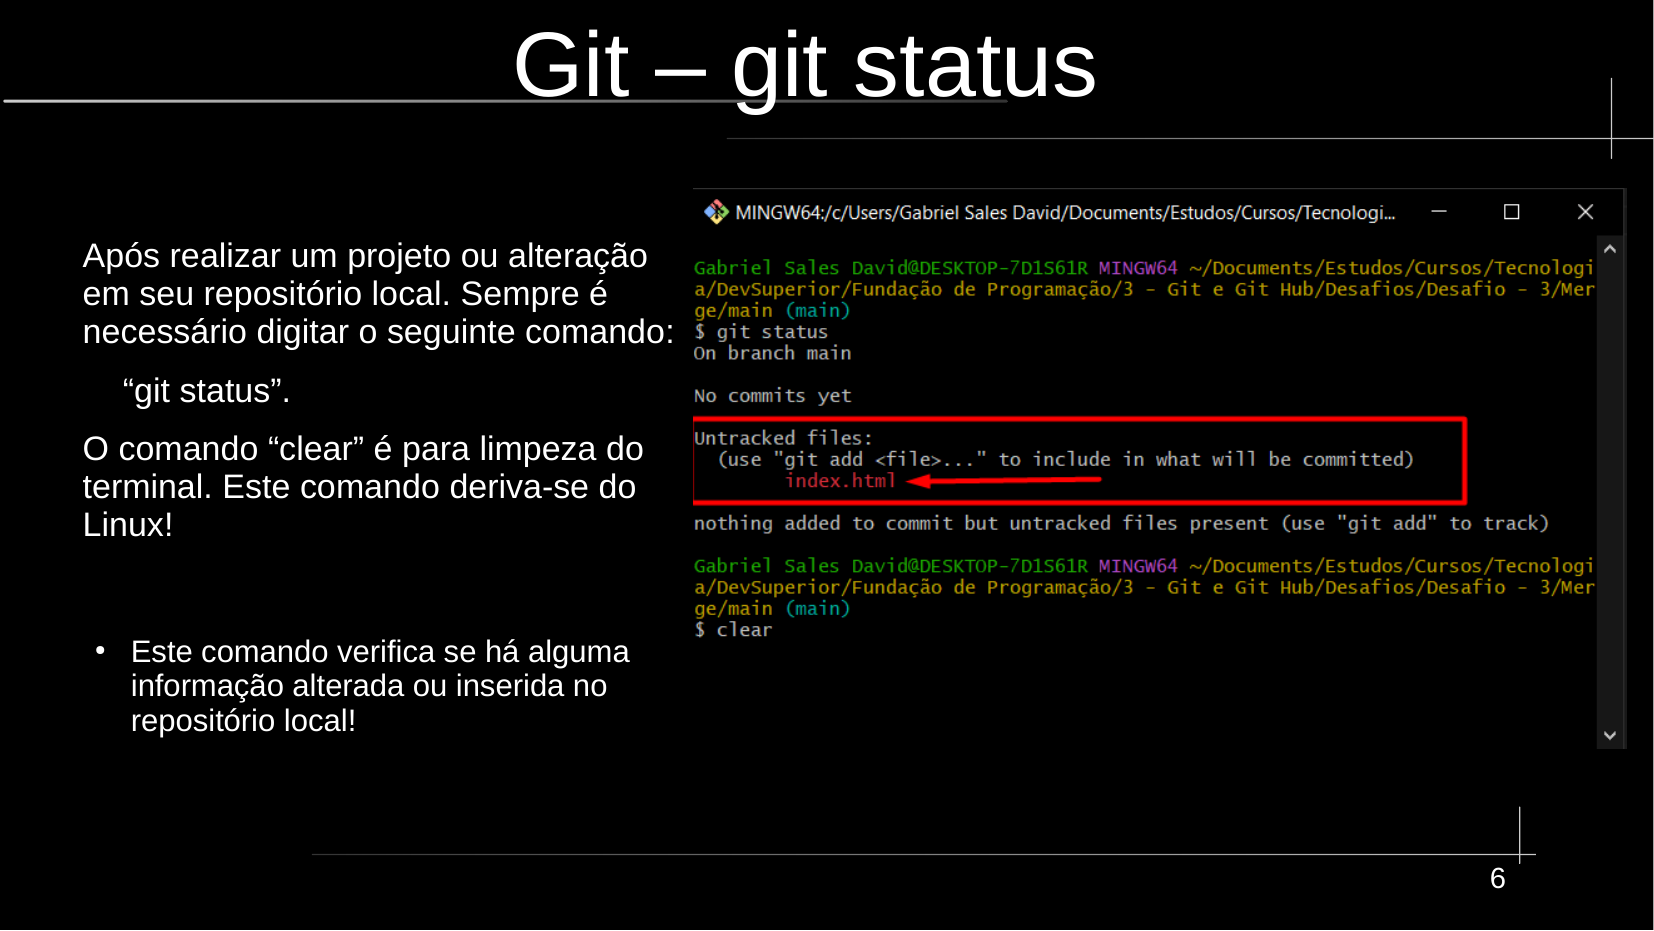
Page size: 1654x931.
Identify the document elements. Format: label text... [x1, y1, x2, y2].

list Após realizar um projeto ou alteração em seu repositório local. Sempre é necessário digitar o seguinte comando: “git status”. O comando “clear” é para limpeza do terminal. Este comando deriva-se do Linux! Este comando verifica se há alguma informação alterada ou inserida no repositório local! [82, 217, 677, 758]
picture [693, 188, 1627, 749]
title Git – git status [23, 11, 1589, 119]
